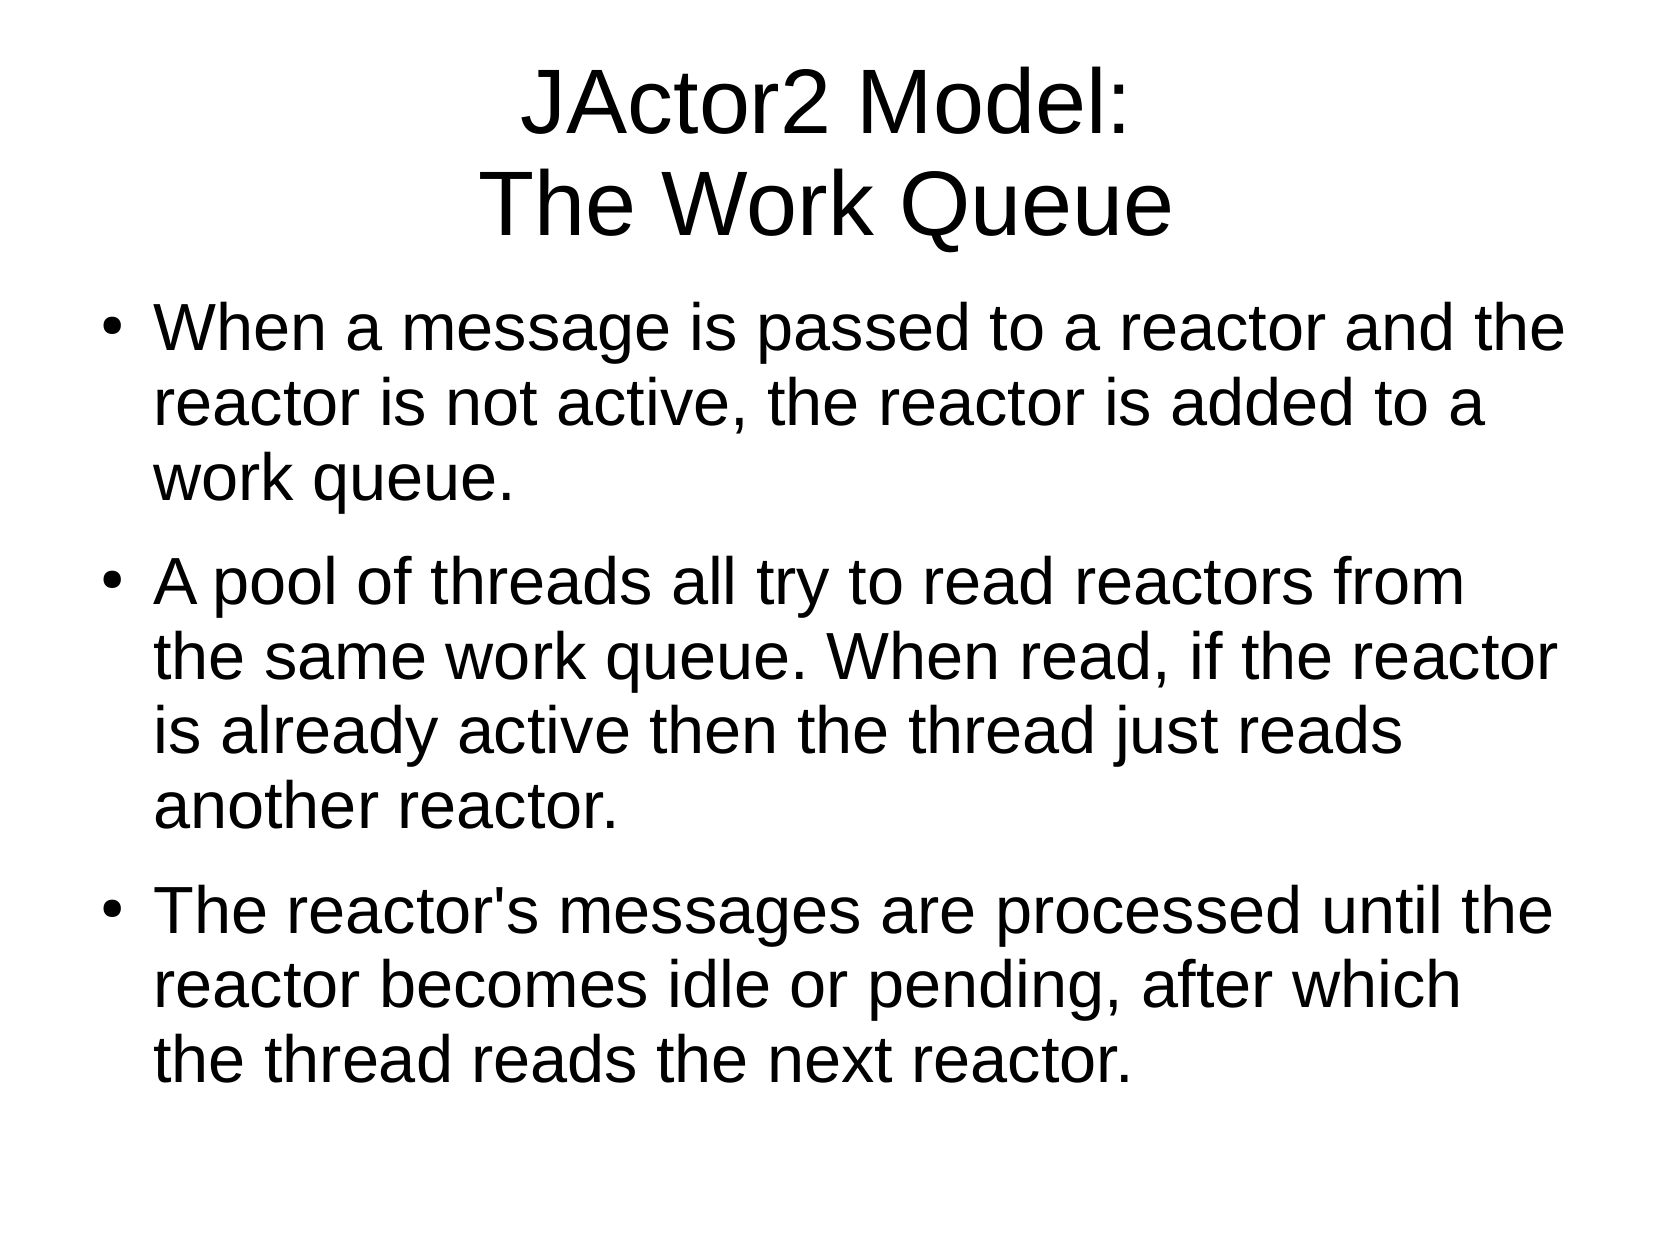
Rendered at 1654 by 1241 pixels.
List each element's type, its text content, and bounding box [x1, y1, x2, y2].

title JActor2 Model: The Work Queue [82, 49, 1571, 257]
list When a message is passed to a reactor and the reactor is not active, the reactor is added to a work queue. A pool of threads all try to read reactors from the same work queue. When read, if the reactor is already active then the thread just reads another reactor. The reactor's messages are processed until the reactor becomes idle or pending, after which the thread reads the next reactor. [82, 290, 1571, 1109]
